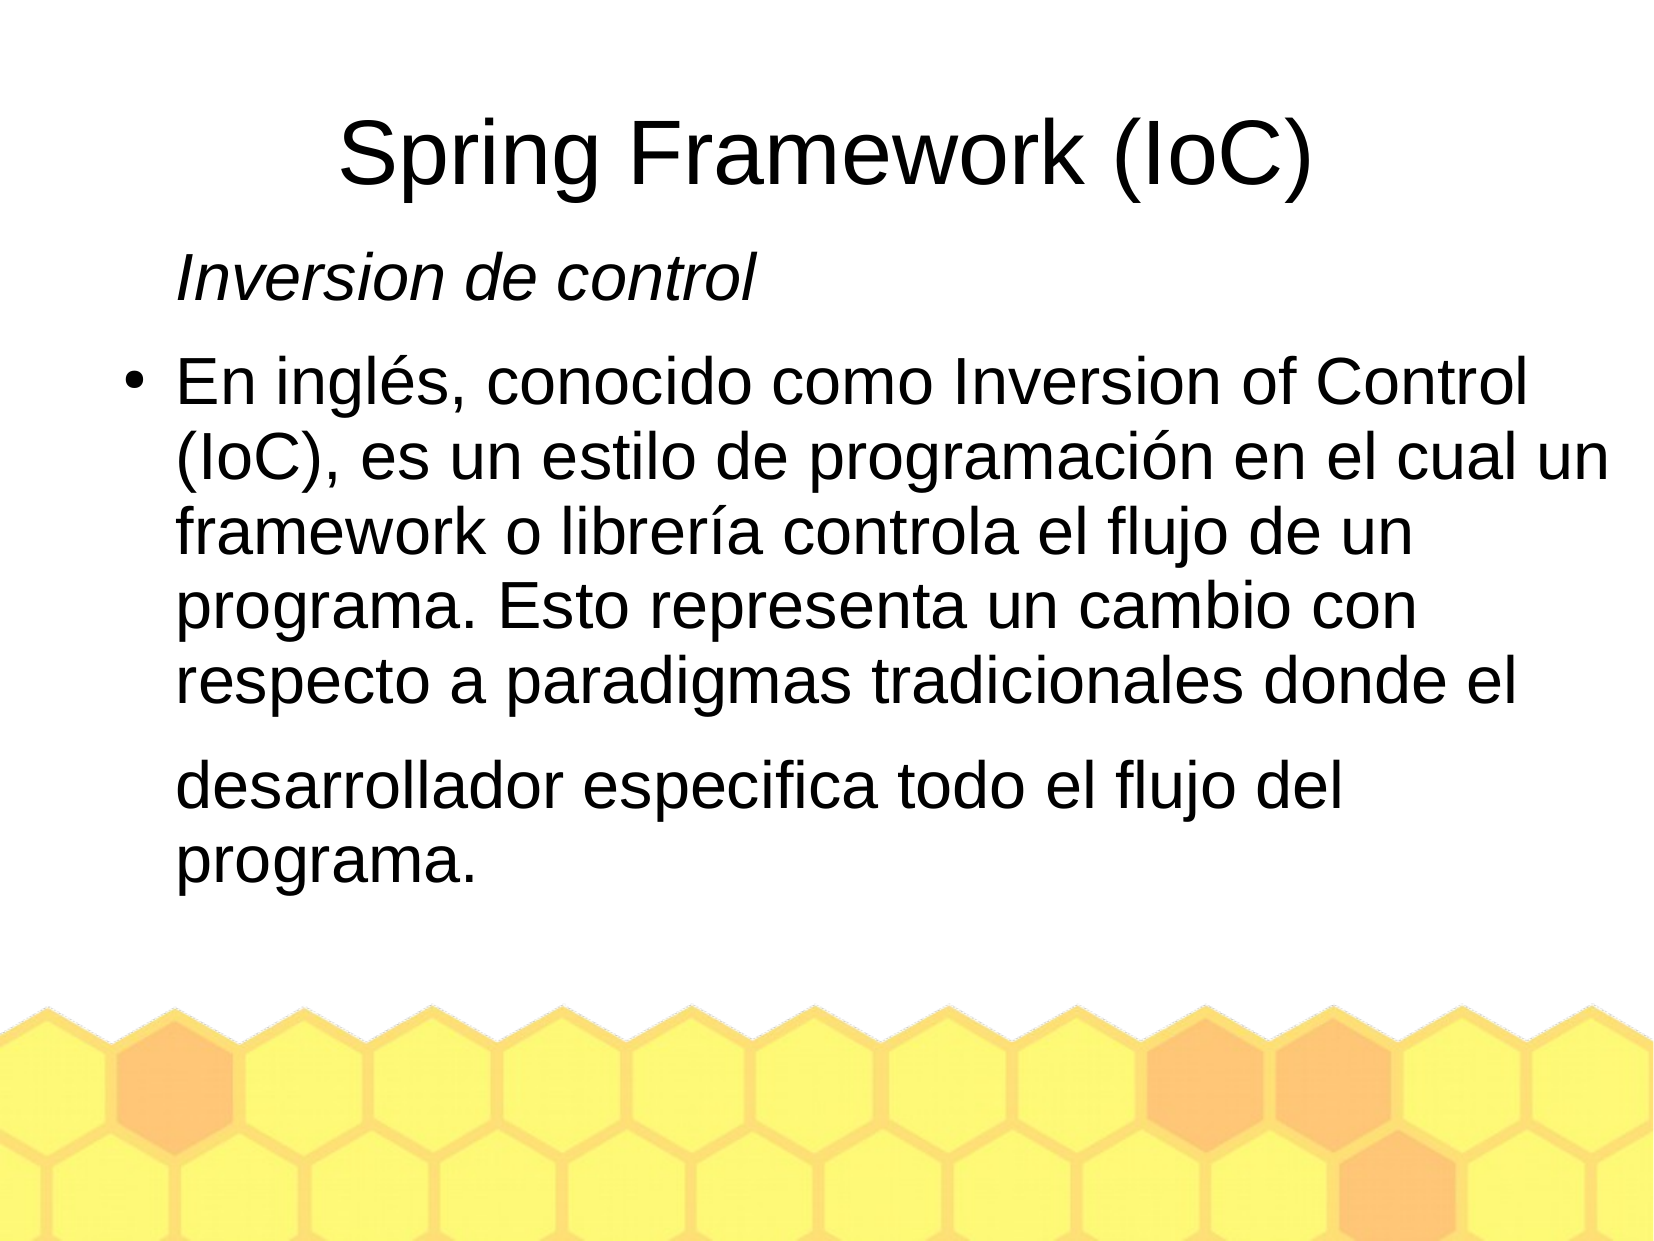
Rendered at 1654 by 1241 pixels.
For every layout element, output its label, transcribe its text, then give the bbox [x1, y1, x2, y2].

list Inversion de control En inglés, conocido como Inversion of Control (IoC), es un estilo de programación en el cual un framework o librería controla el flujo de un programa. Esto representa un cambio con respecto a paradigmas tradicionales donde el desarrollador especifica todo el flujo del programa. [105, 240, 1621, 960]
picture [0, 1001, 1654, 1241]
title Spring Framework (IoC) [82, 49, 1571, 257]
